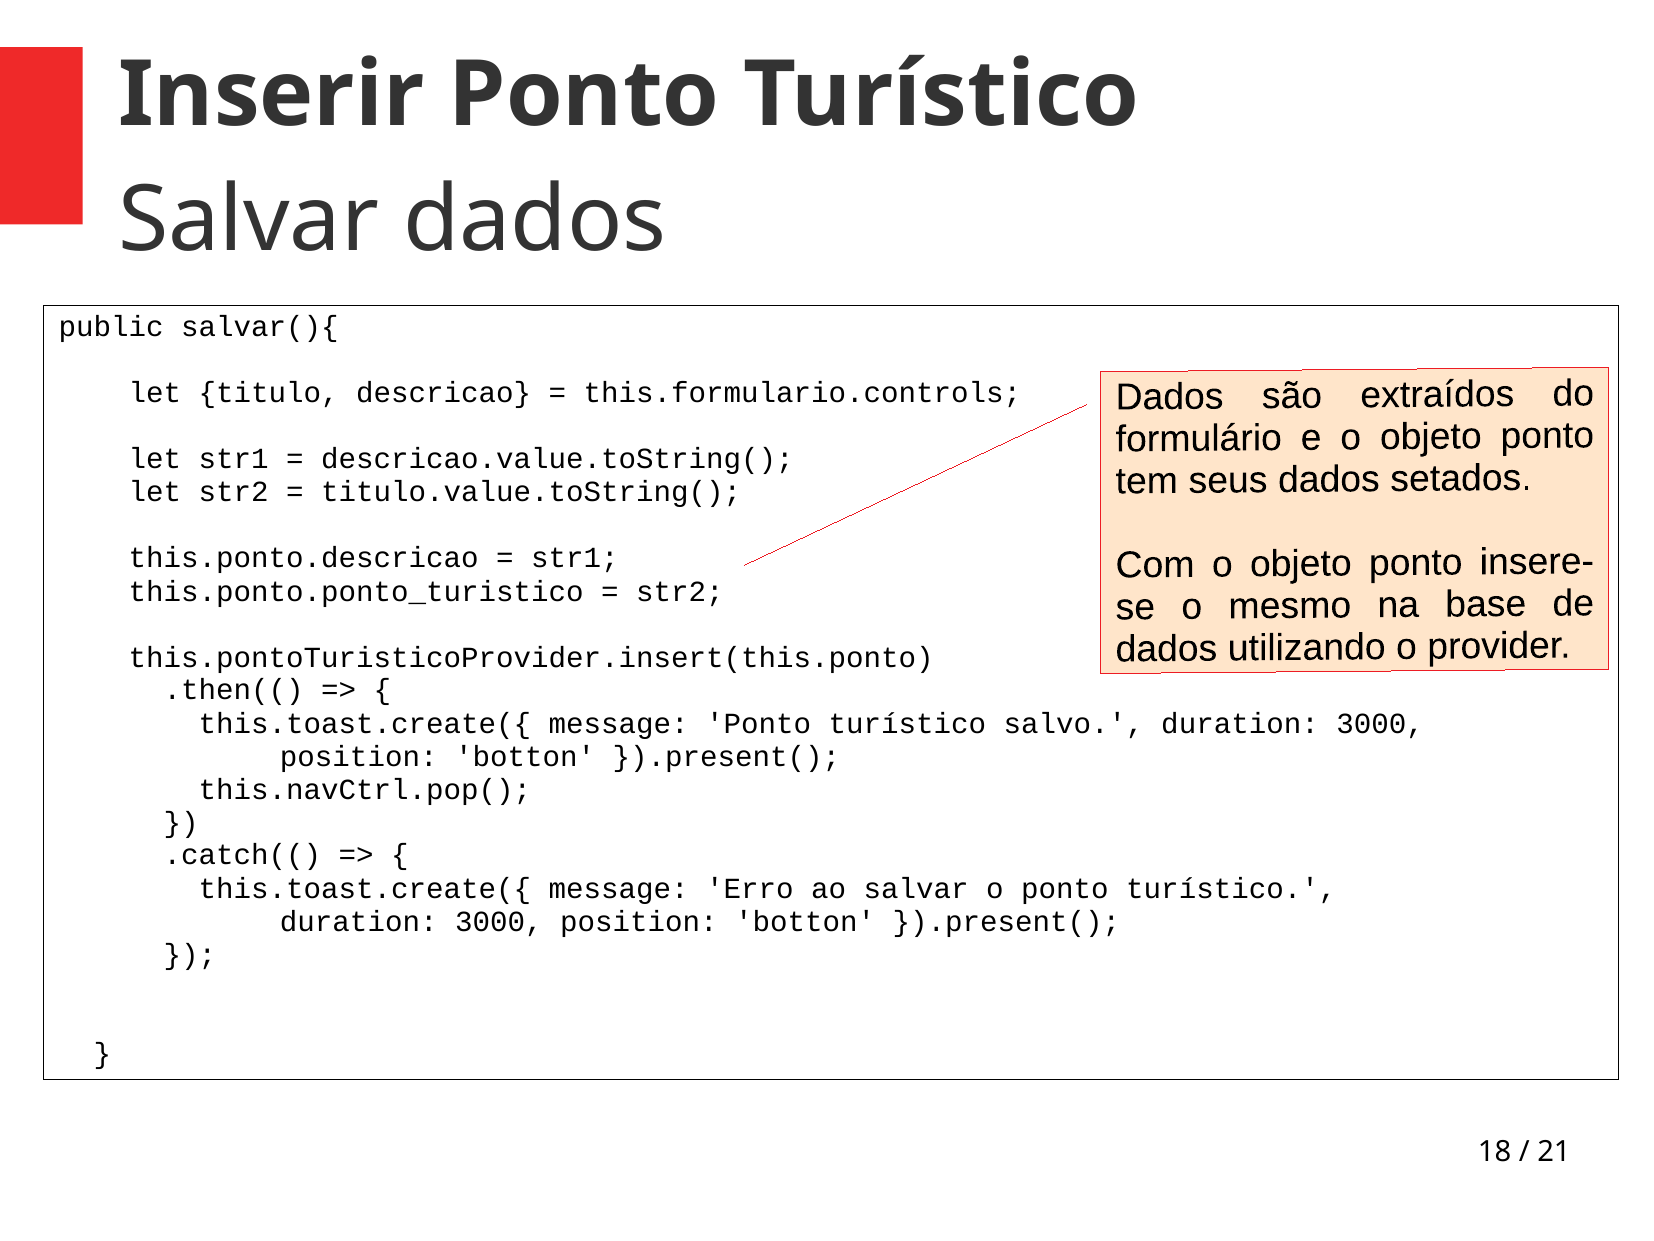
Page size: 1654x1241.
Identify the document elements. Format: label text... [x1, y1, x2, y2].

title Inserir Ponto Turístico Salvar dados [118, 45, 1571, 260]
text_box public salvar(){ let {titulo, descricao} = this.formulario.controls; let str1 = descricao.value.toString(); let str2 = titulo.value.toString(); this.ponto.descricao = str1; this.ponto.ponto_turistico = str2; this.pontoTuristicoProvider.insert(this.ponto) .then(() => { this.toast.create({ message: 'Ponto turístico salvo.', duration: 3000, position: 'botton' }).present(); this.navCtrl.pop(); }) .catch(() => { this.toast.create({ message: 'Erro ao salvar o ponto turístico.', duration: 3000, position: 'botton' }).present(); }); } [43, 305, 1619, 1080]
text_box Dados são extraídos do formulário e o objeto ponto tem seus dados setados. Com o objeto ponto insere-se o mesmo na base de dados utilizando o provider. [1100, 367, 1609, 674]
